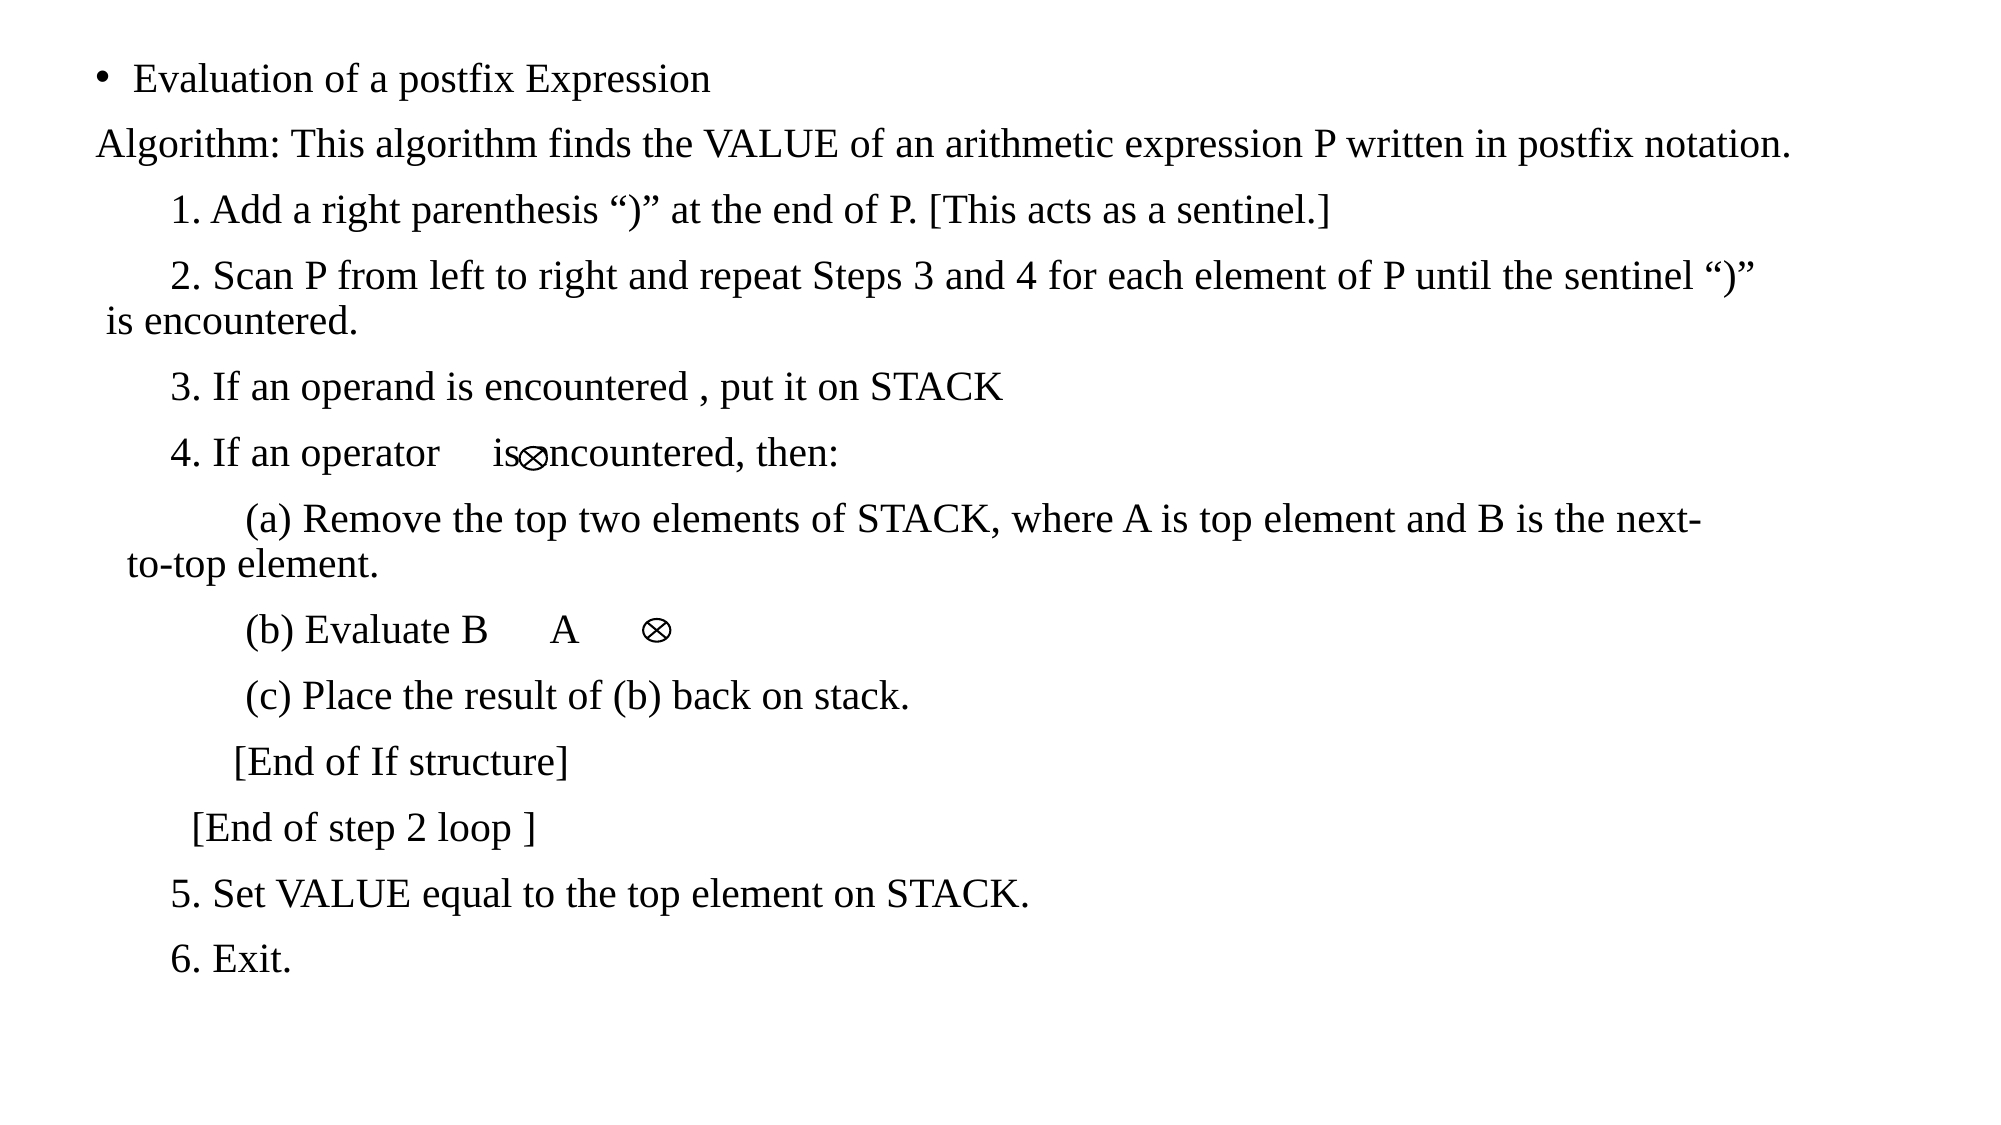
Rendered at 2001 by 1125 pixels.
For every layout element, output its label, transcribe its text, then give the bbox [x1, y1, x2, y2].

text_box [643, 618, 671, 642]
list Evaluation of a postfix Expression Algorithm: This algorithm finds the VALUE of an arithmetic expression P written in postfix notation. 1. Add a right parenthesis “)” at the end of P. [This acts as a sentinel.] 2. Scan P from left to right and repeat Steps 3 and 4 for each element of P until the sentinel “)” is encountered. 3. If an operand is encountered , put it on STACK 4. If an operator is encountered, then: (a) Remove the top two elements of STACK, where A is top element and B is the next- to-top element. (b) Evaluate B A (c) Place the result of (b) back on stack. [End of If structure] [End of step 2 loop ] 5. Set VALUE equal to the top element on STACK. 6. Exit. [80, 48, 1863, 1014]
text_box [519, 446, 547, 470]
